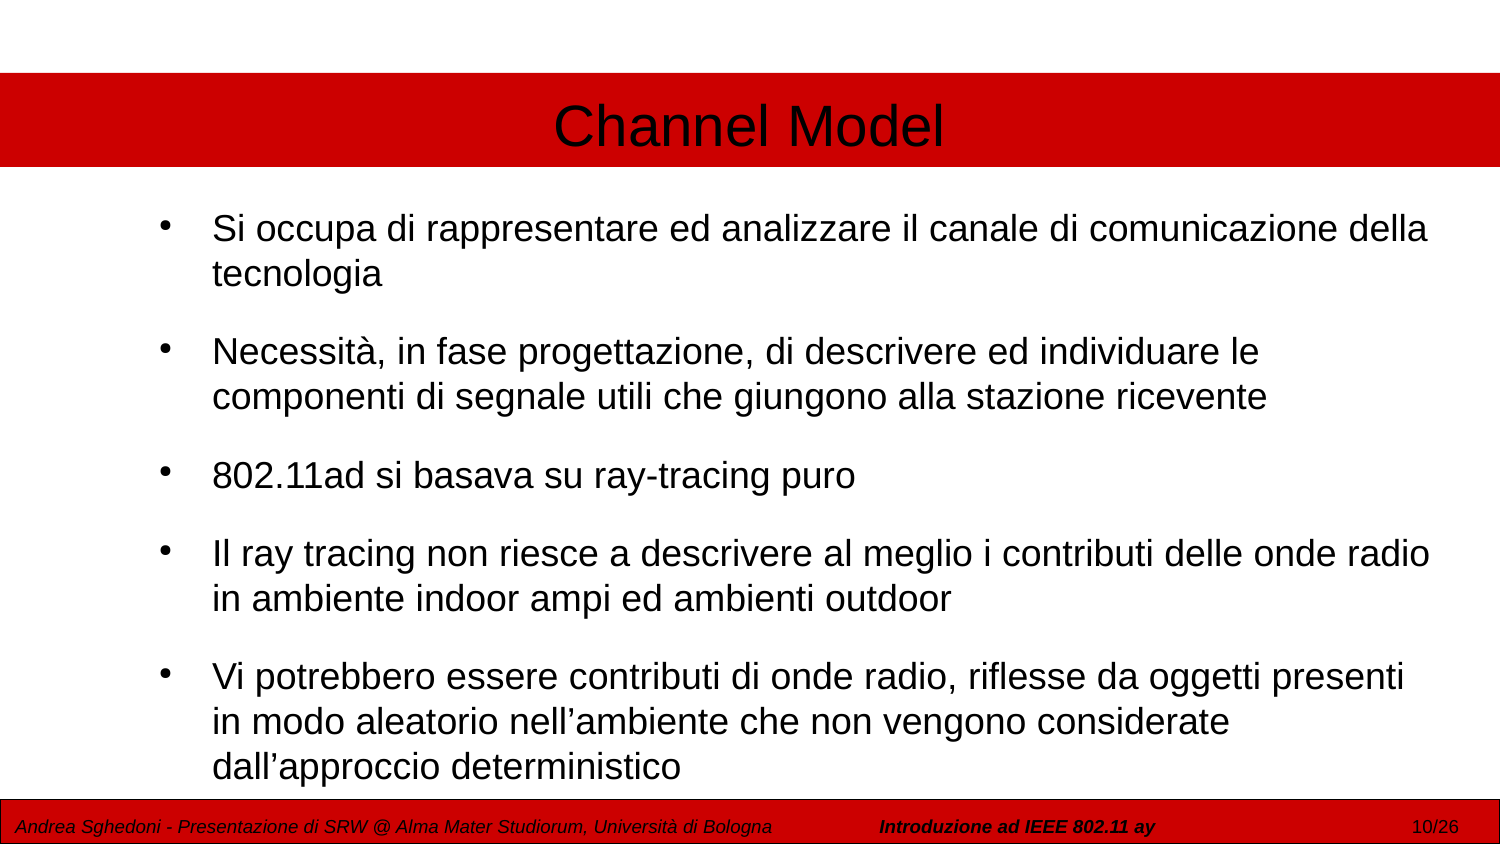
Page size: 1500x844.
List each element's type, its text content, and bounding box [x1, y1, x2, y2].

title Andrea Sghedoni - Presentazione di SRW @ Alma Mater Studiorum, Università di Bologna Introduzione ad IEEE 802.11 ay 10/26 [0, 799, 1500, 844]
title Channel Model [0, 72, 1500, 167]
list Si occupa di rappresentare ed analizzare il canale di comunicazione della tecnologia Necessità, in fase progettazione, di descrivere ed individuare le componenti di segnale utili che giungono alla stazione ricevente 802.11ad si basava su ray-tracing puro Il ray tracing non riesce a descrivere al meglio i contributi delle onde radio in ambiente indoor ampi ed ambienti outdoor Vi potrebbero essere contributi di onde radio, riflesse da oggetti presenti in modo aleatorio nell’ambiente che non vengono considerate dall’approccio deterministico [51, 189, 1449, 750]
